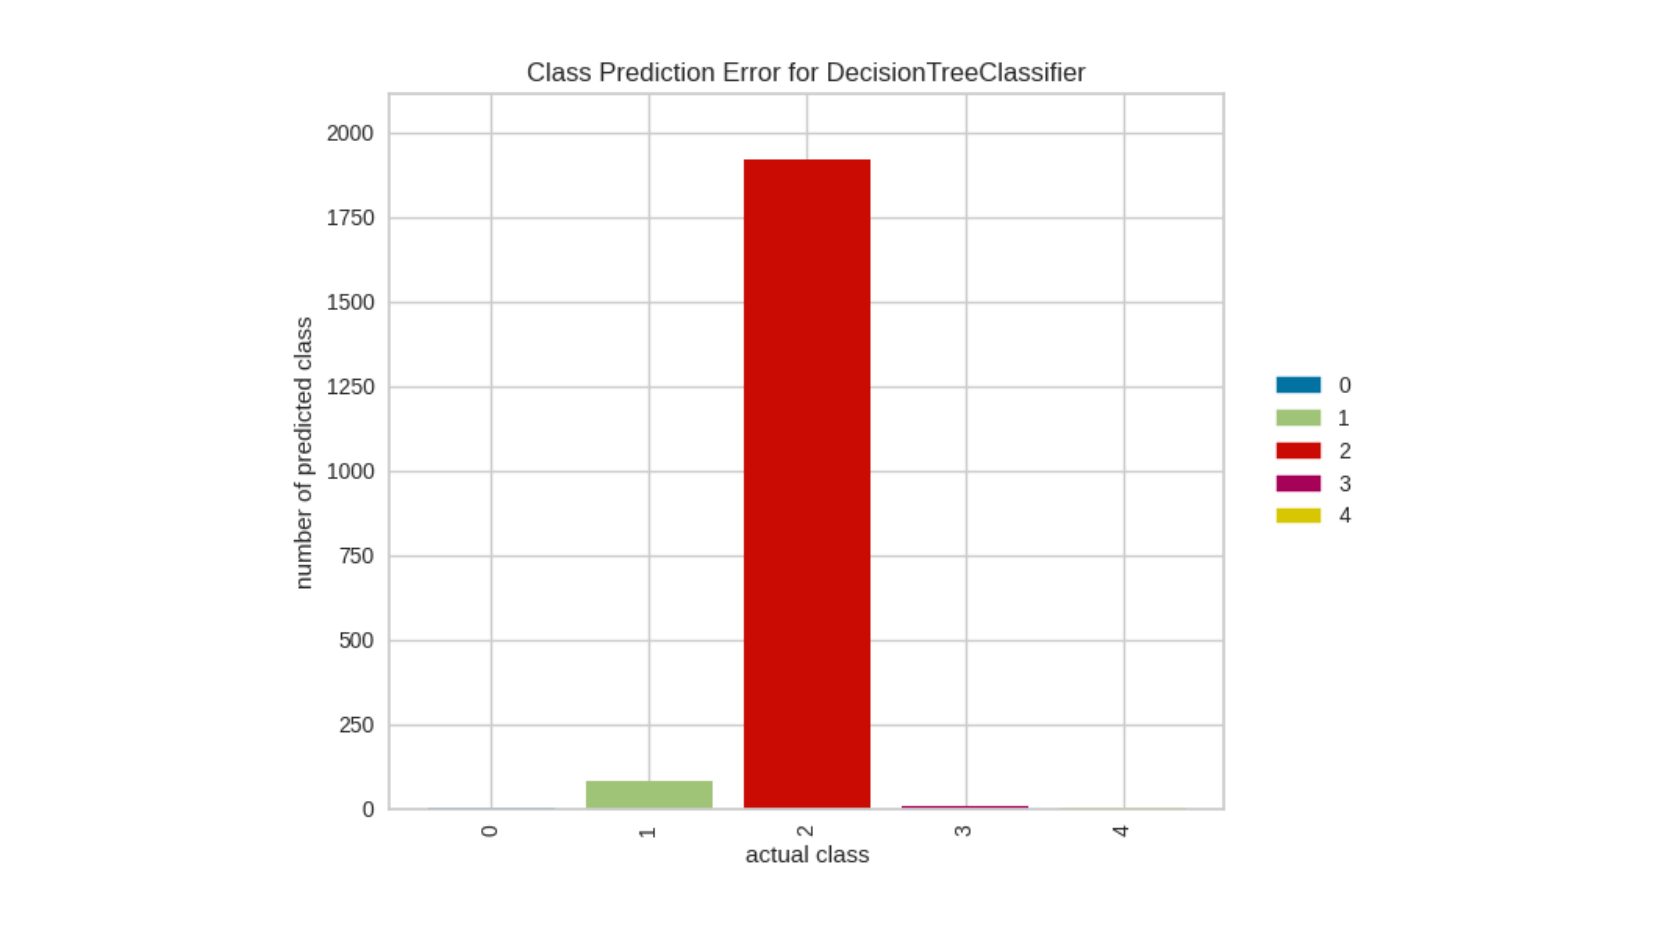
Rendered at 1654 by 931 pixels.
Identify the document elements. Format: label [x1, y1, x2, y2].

picture [280, 47, 1374, 883]
